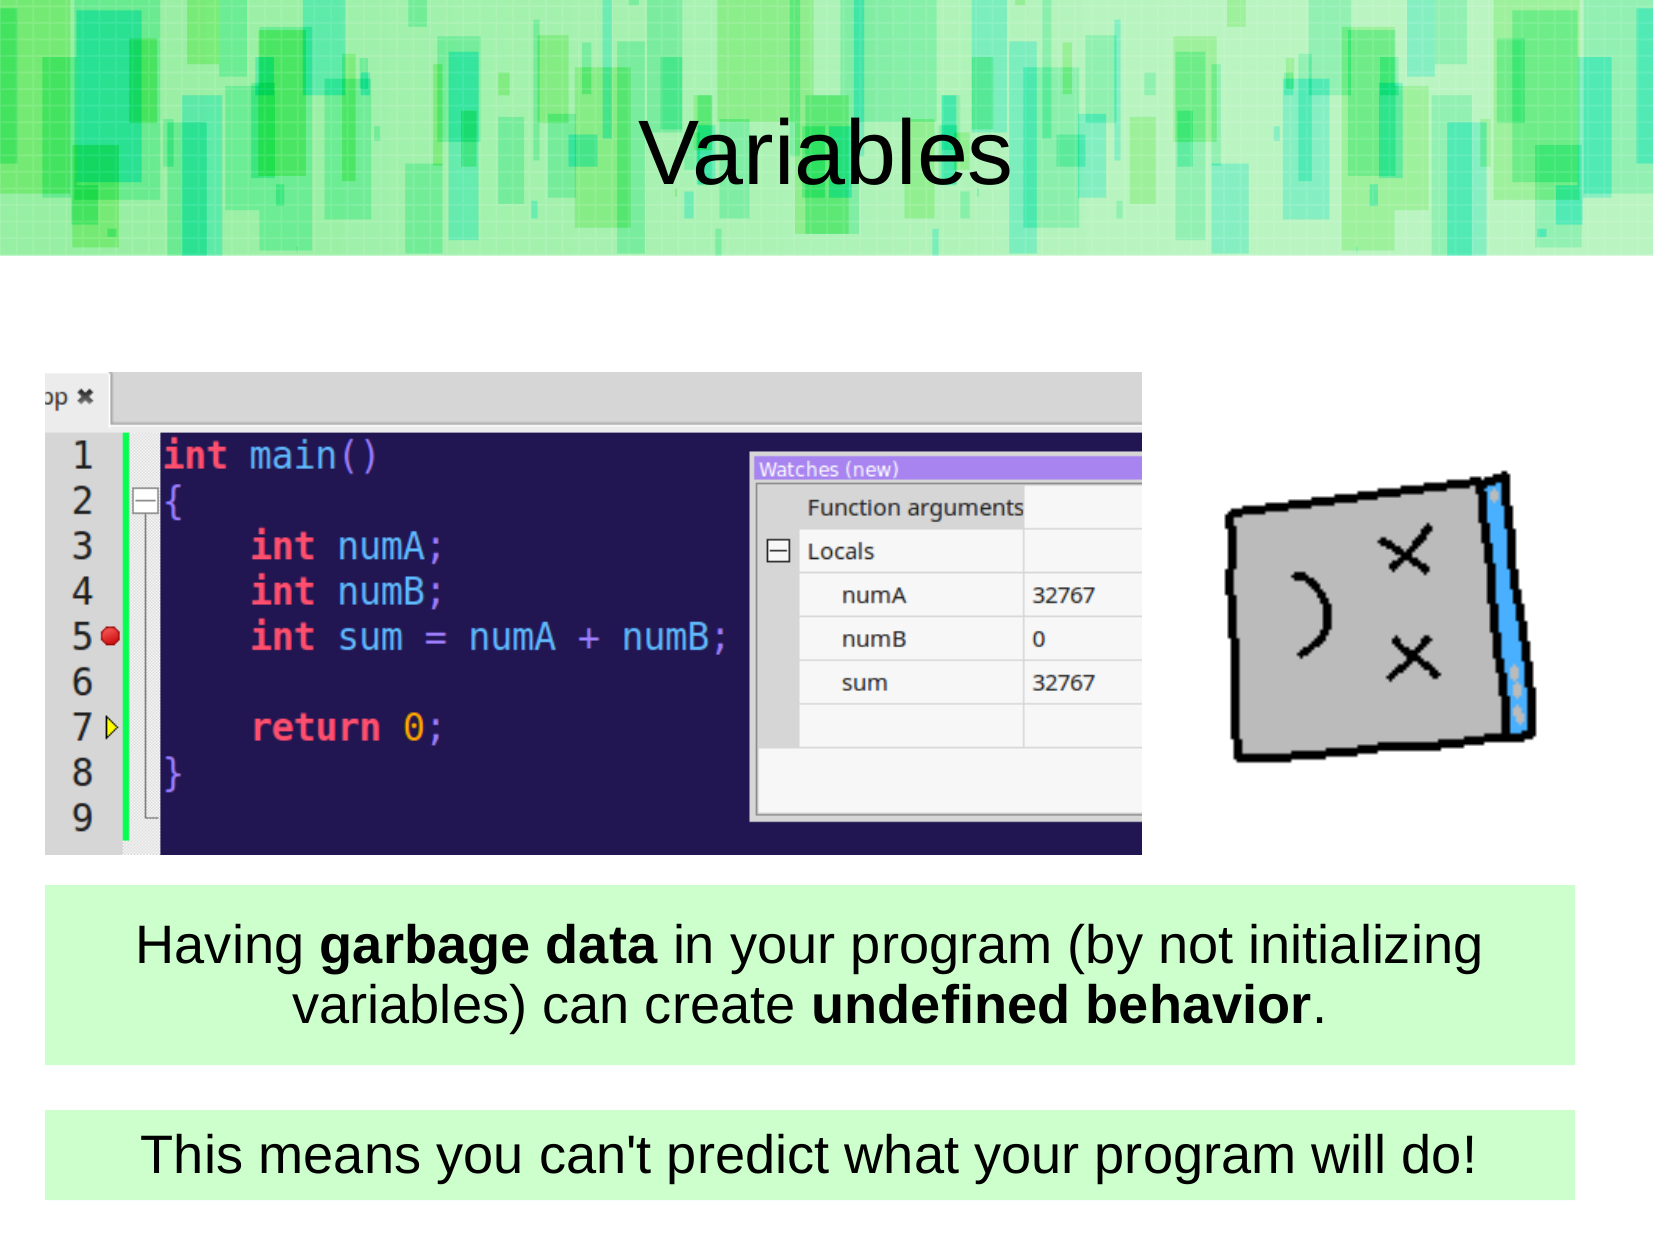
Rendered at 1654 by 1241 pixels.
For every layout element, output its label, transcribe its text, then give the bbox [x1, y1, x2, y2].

text_box This means you can't predict what your program will do! [45, 1110, 1576, 1201]
picture [0, 0, 1654, 1241]
title Variables [82, 49, 1571, 257]
text_box Having garbage data in your program (by not initializing variables) can create undefined behavior. [45, 885, 1576, 1066]
